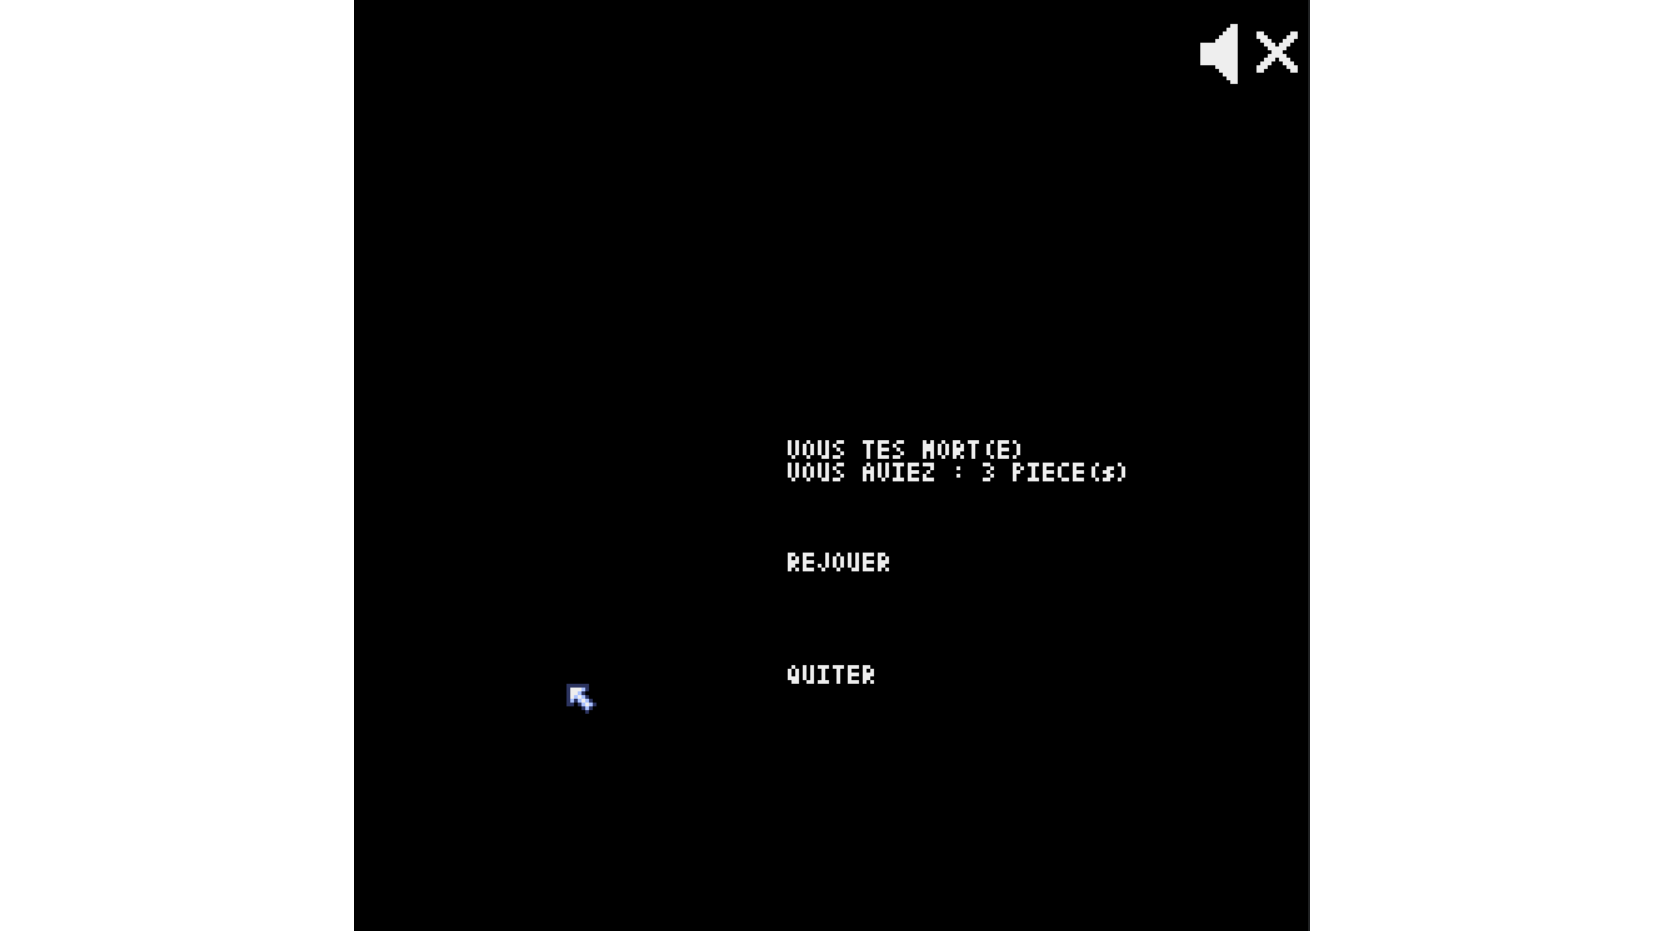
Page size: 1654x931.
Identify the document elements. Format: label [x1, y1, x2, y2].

picture [354, 0, 1310, 931]
